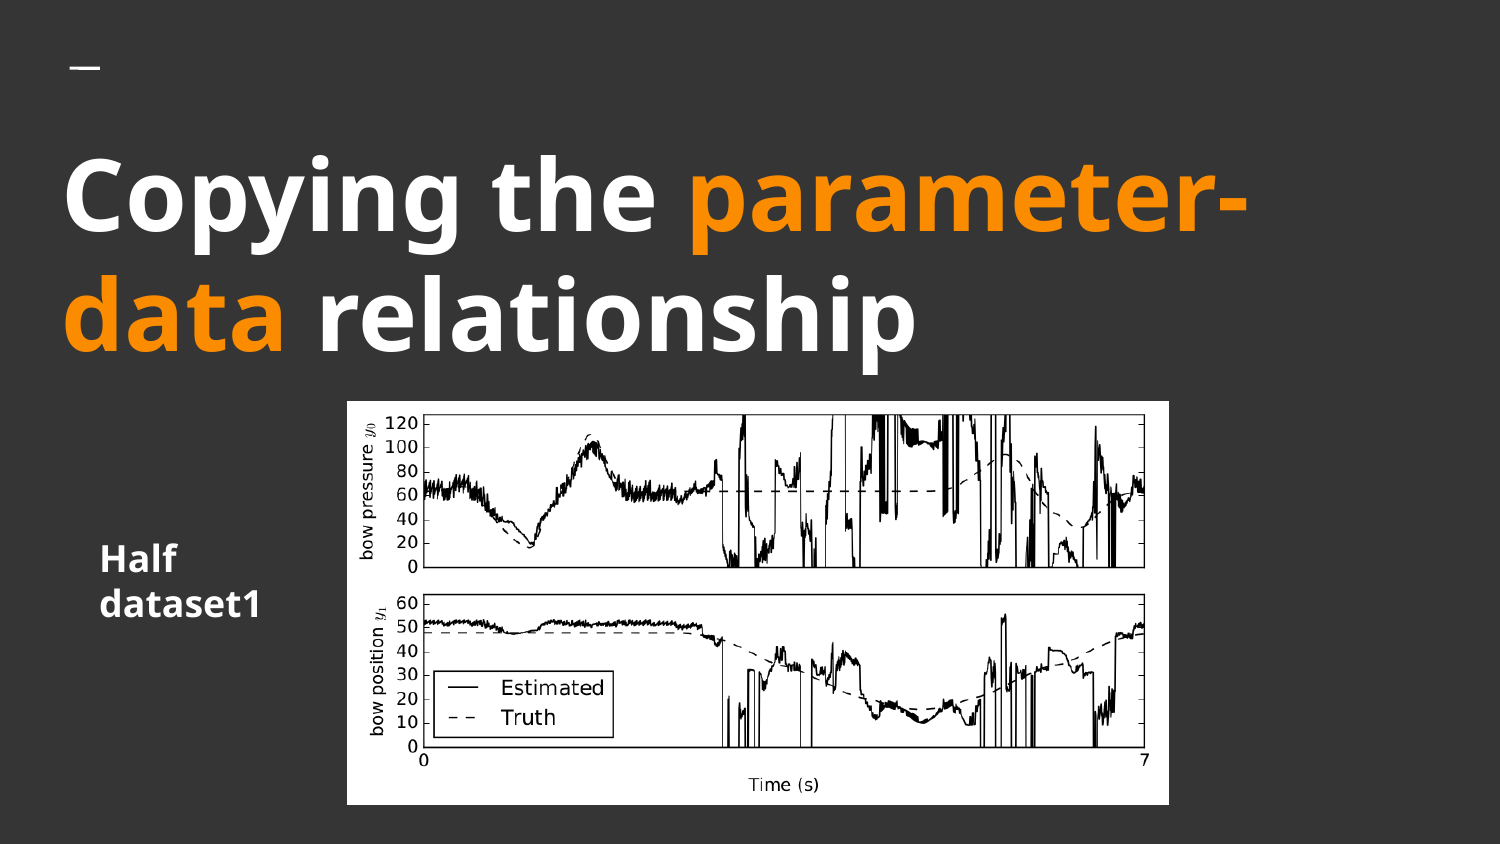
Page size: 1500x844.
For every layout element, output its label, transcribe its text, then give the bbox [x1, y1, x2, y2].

title Copying the parameter-data relationship [46, 116, 1463, 746]
title Half dataset1 [84, 519, 461, 615]
picture [347, 746, 1169, 805]
